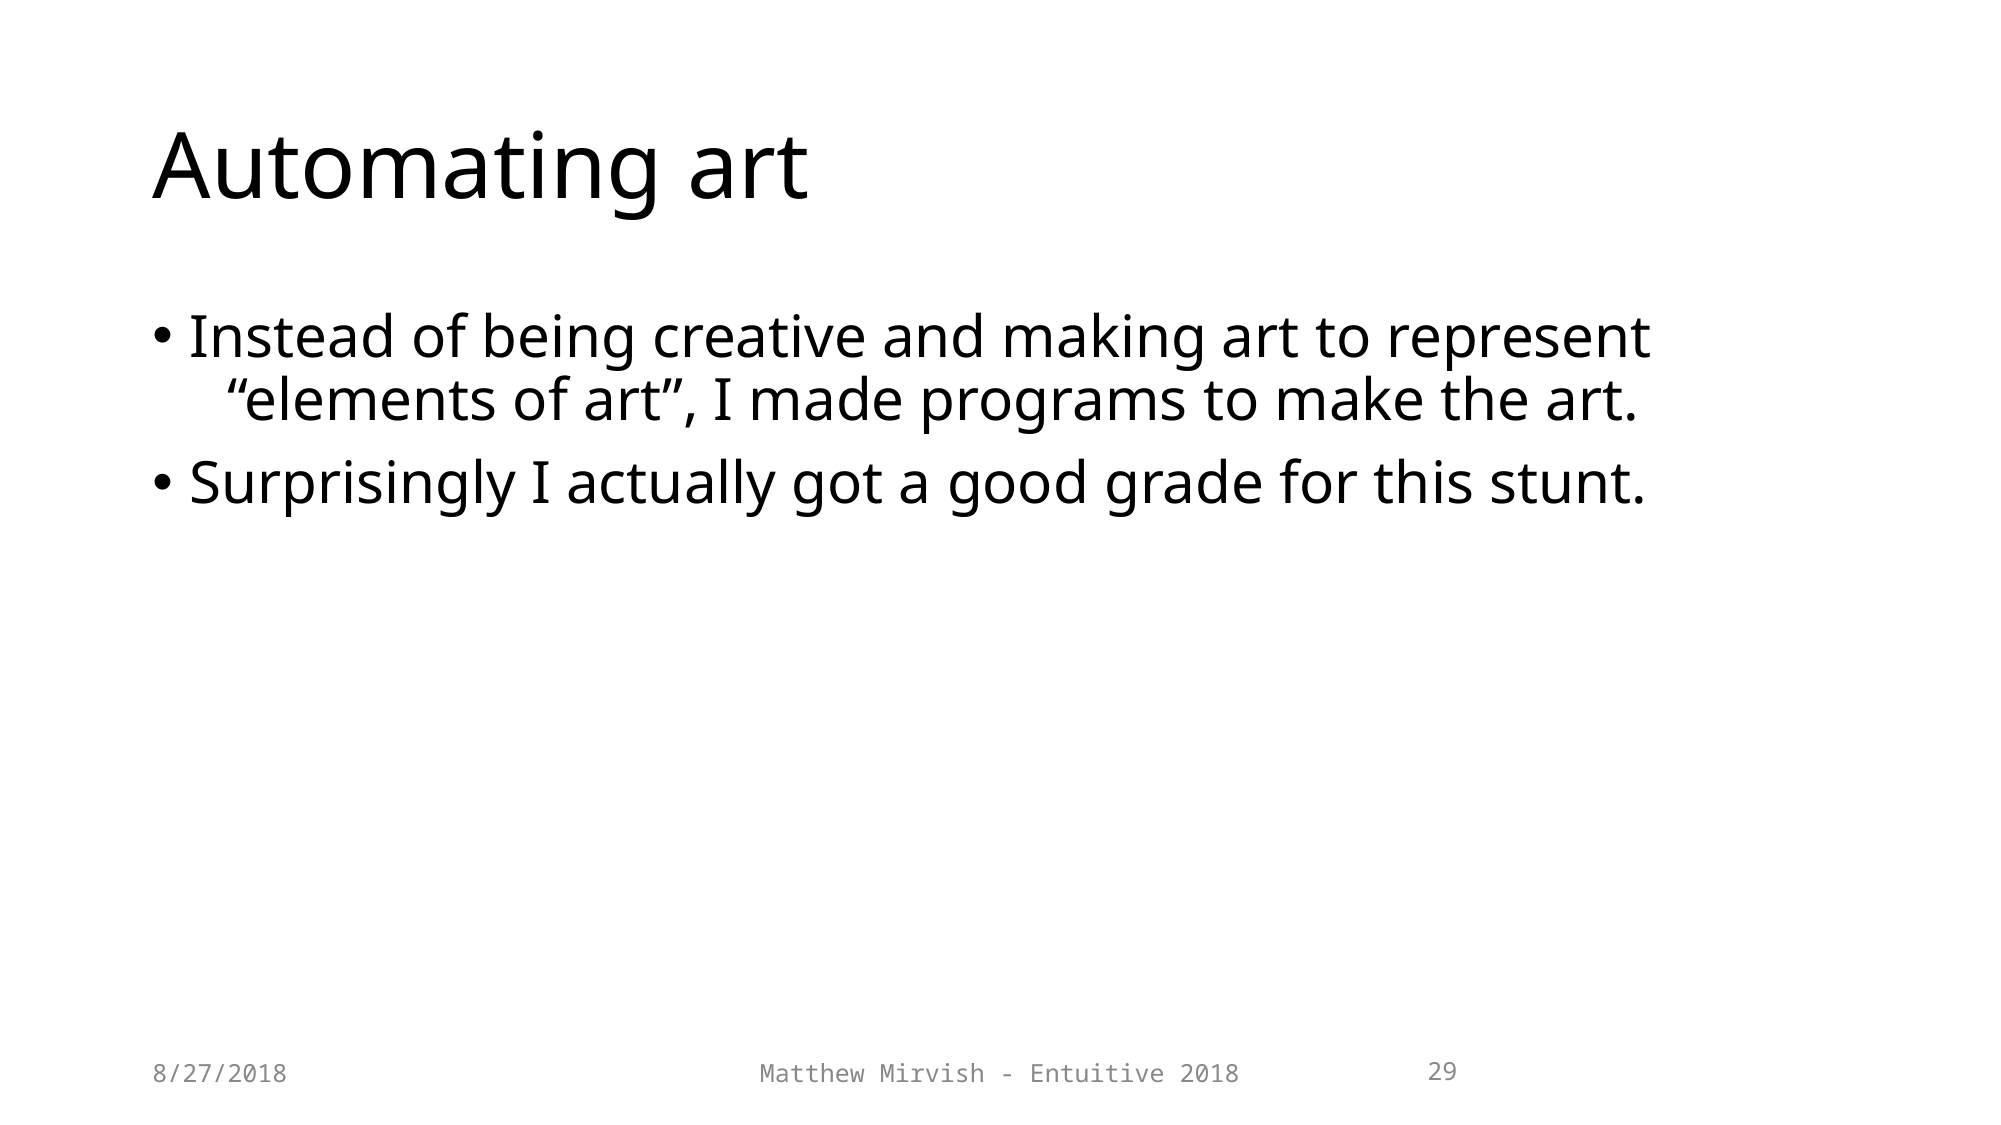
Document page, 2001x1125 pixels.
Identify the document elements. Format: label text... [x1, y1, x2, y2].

text_box 29 [1412, 1042, 1863, 1103]
list Instead of being creative and making art to represent “elements of art”, I made programs to make the art. Surprisingly I actually got a good grade for this stunt. [137, 299, 1863, 1014]
text_box 8/27/2018 [137, 1042, 588, 1103]
text_box Matthew Mirvish - Entuitive 2018 [662, 1042, 1338, 1103]
title Automating art [137, 59, 1863, 278]
